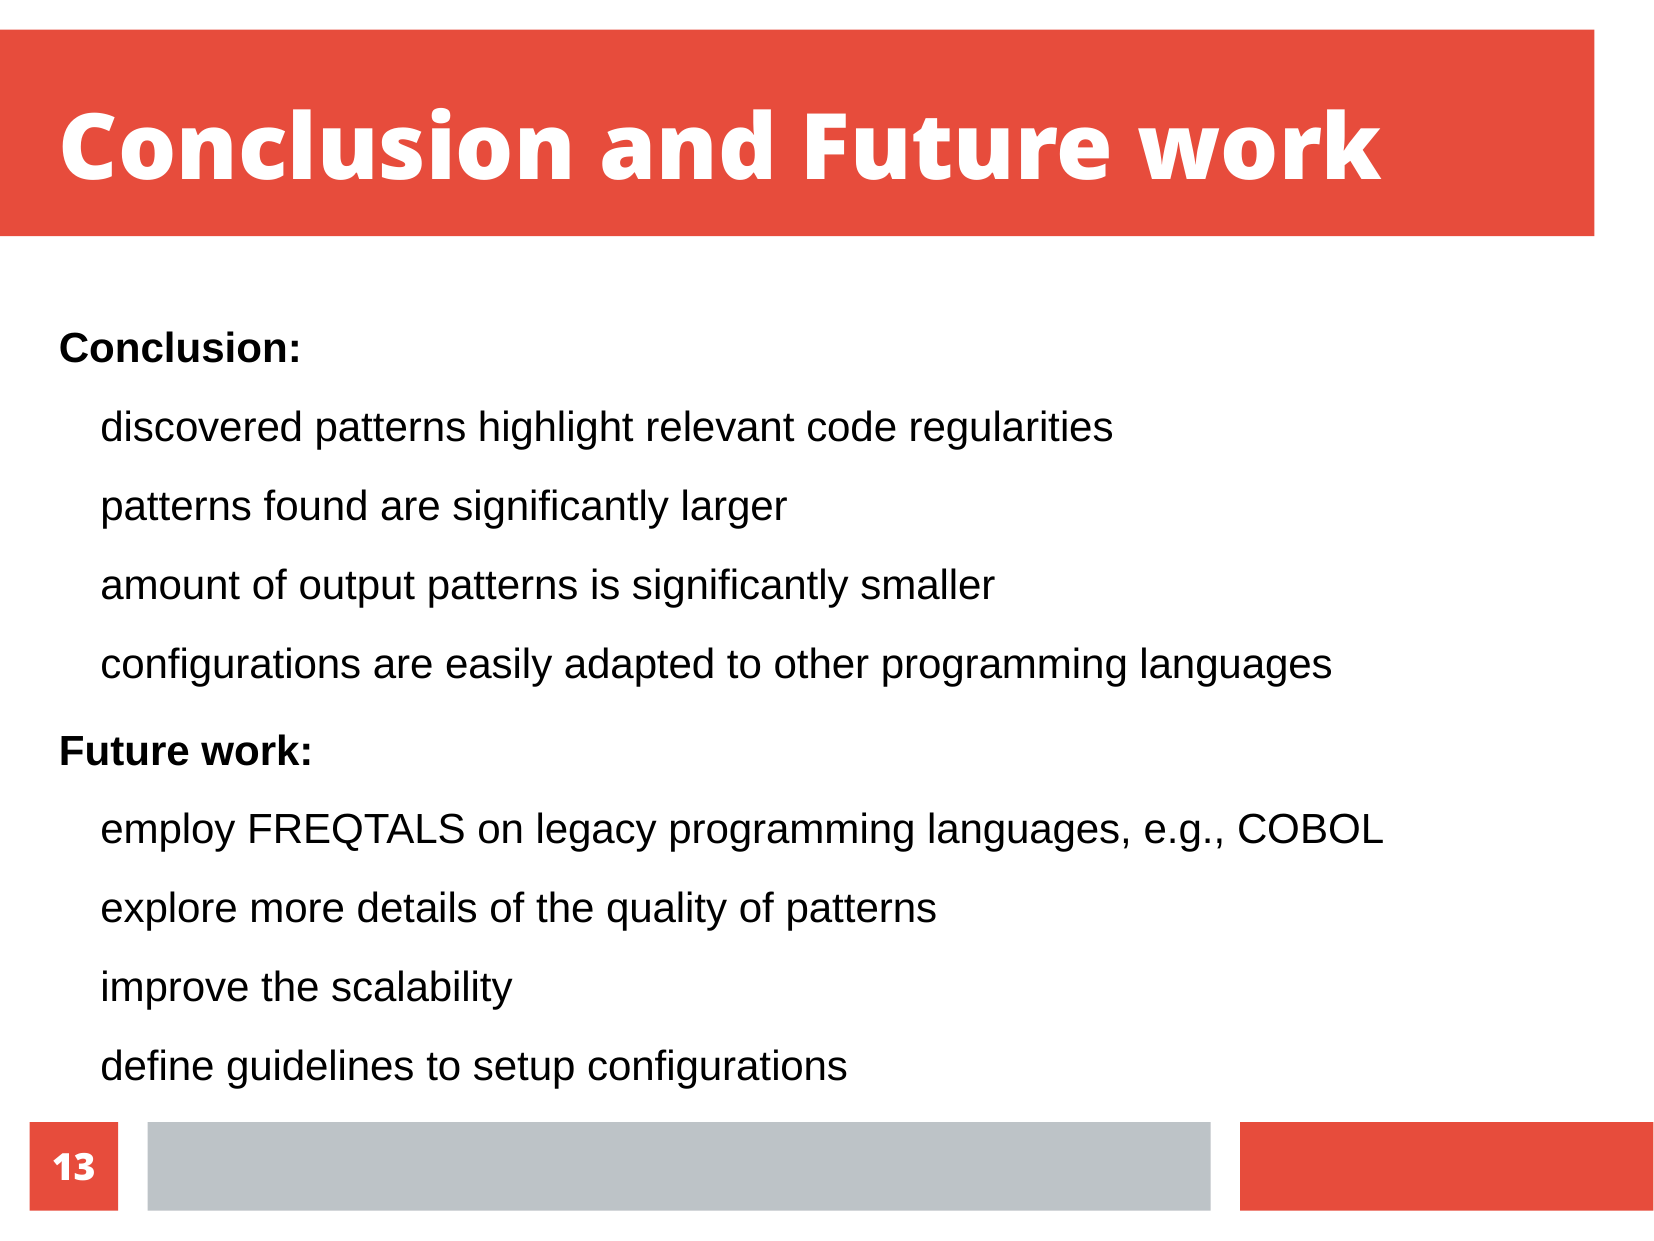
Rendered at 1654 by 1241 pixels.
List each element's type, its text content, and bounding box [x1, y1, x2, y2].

title Conclusion and Future work [59, 59, 1595, 207]
list Conclusion: discovered patterns highlight relevant code regularities patterns found are significantly larger amount of output patterns is significantly smaller configurations are easily adapted to other programming languages Future work: employ FREQTALS on legacy programming languages, e.g., COBOL explore more details of the quality of patterns improve the scalability define guidelines to setup configurations [59, 324, 1565, 1093]
